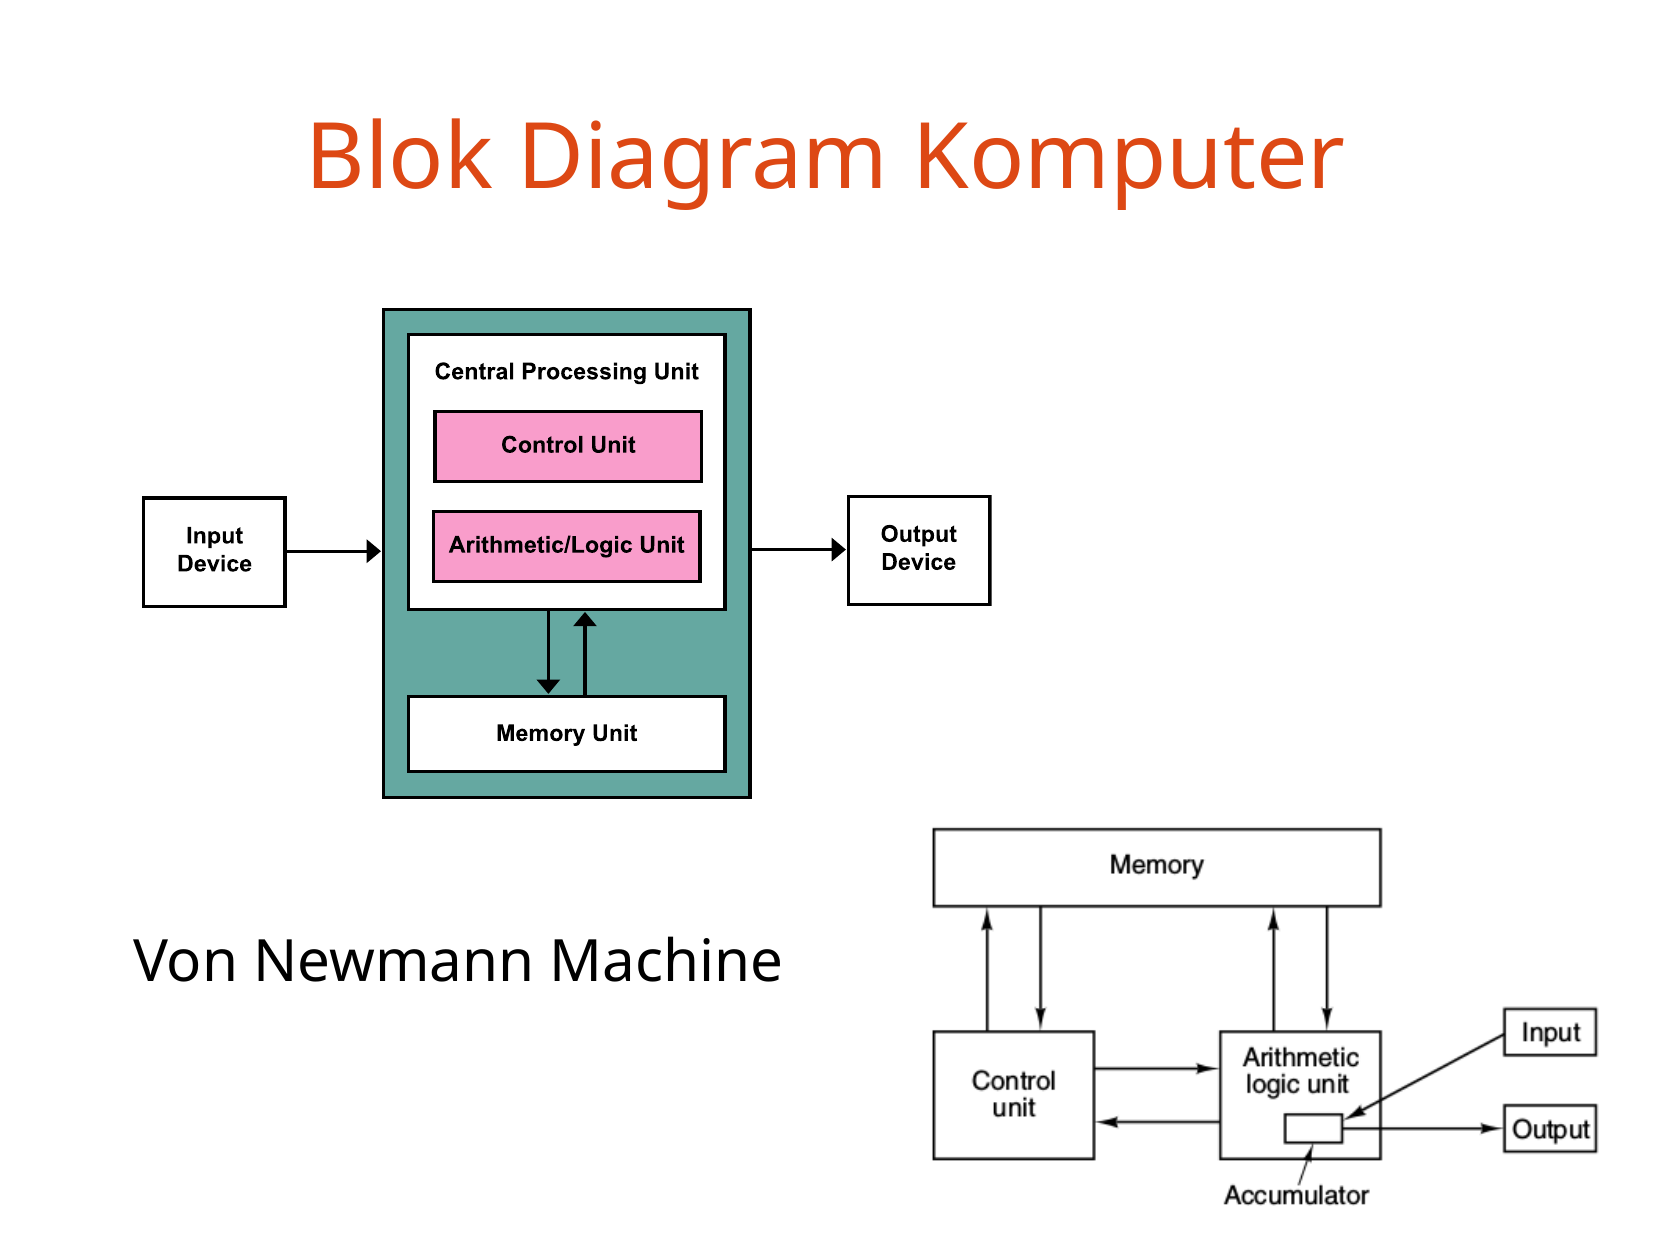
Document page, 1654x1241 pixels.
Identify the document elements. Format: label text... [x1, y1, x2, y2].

title Blok Diagram Komputer [82, 49, 1571, 257]
picture [141, 307, 992, 799]
text_box Von Newmann Machine [118, 911, 780, 993]
picture [911, 808, 1619, 1217]
